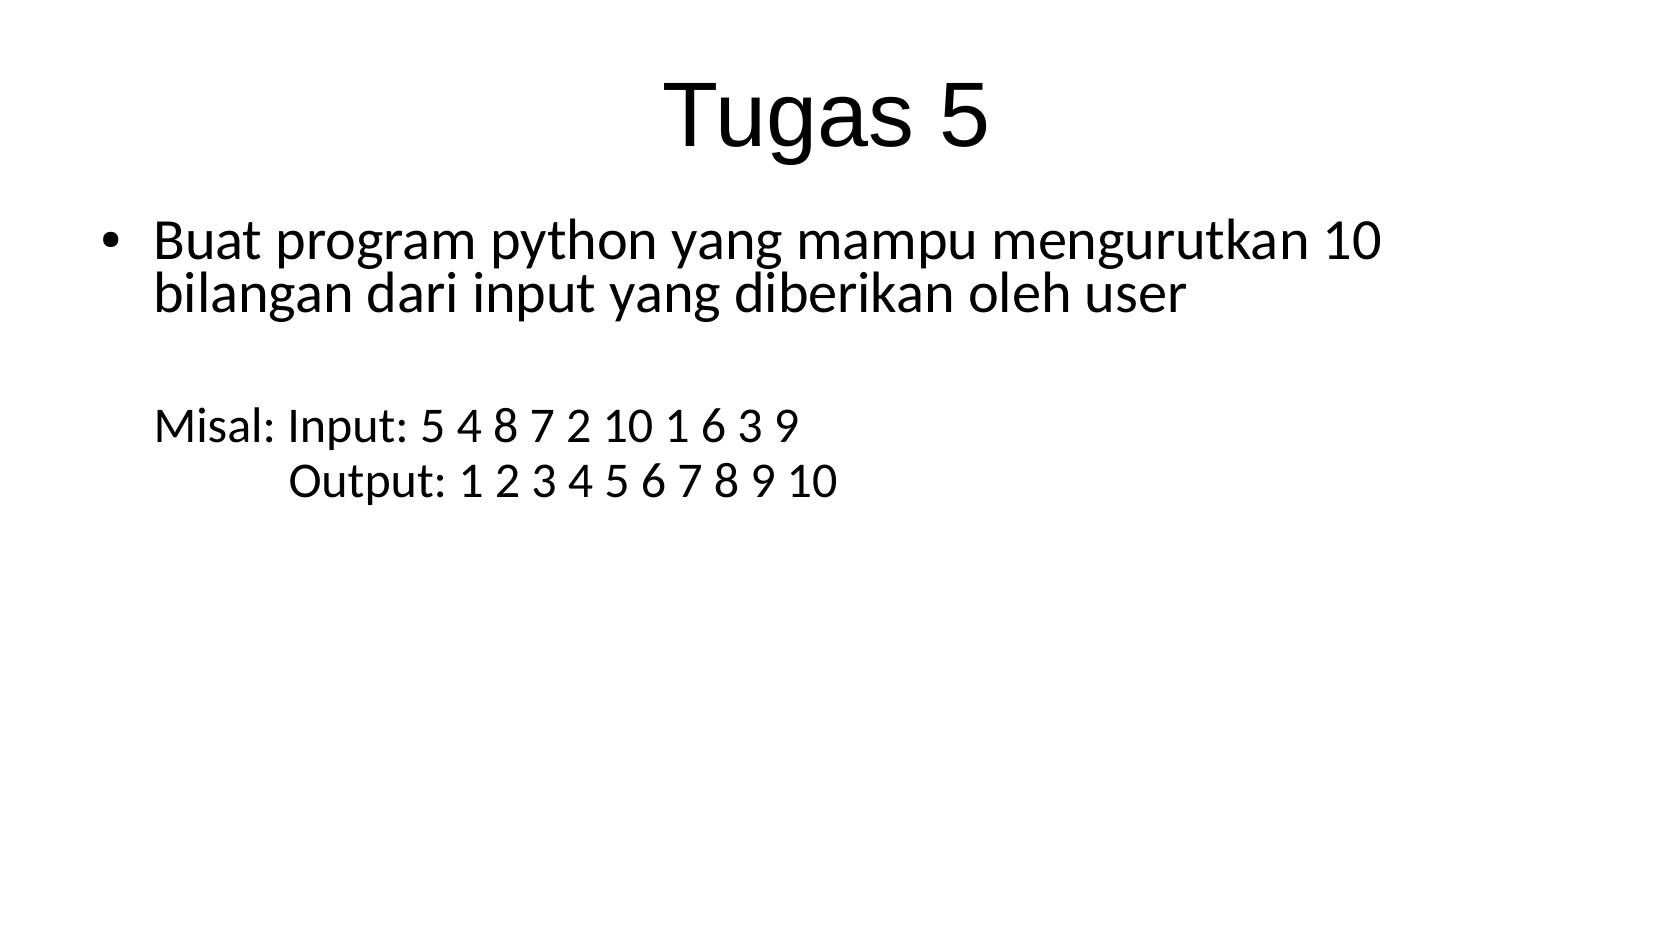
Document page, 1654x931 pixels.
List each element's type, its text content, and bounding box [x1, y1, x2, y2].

list Buat program python yang mampu mengurutkan 10 bilangan dari input yang diberikan oleh user Misal: Input: 5 4 8 7 2 10 1 6 3 9 Output: 1 2 3 4 5 6 7 8 9 10 [82, 217, 1571, 758]
title Tugas 5 [82, 37, 1571, 193]
